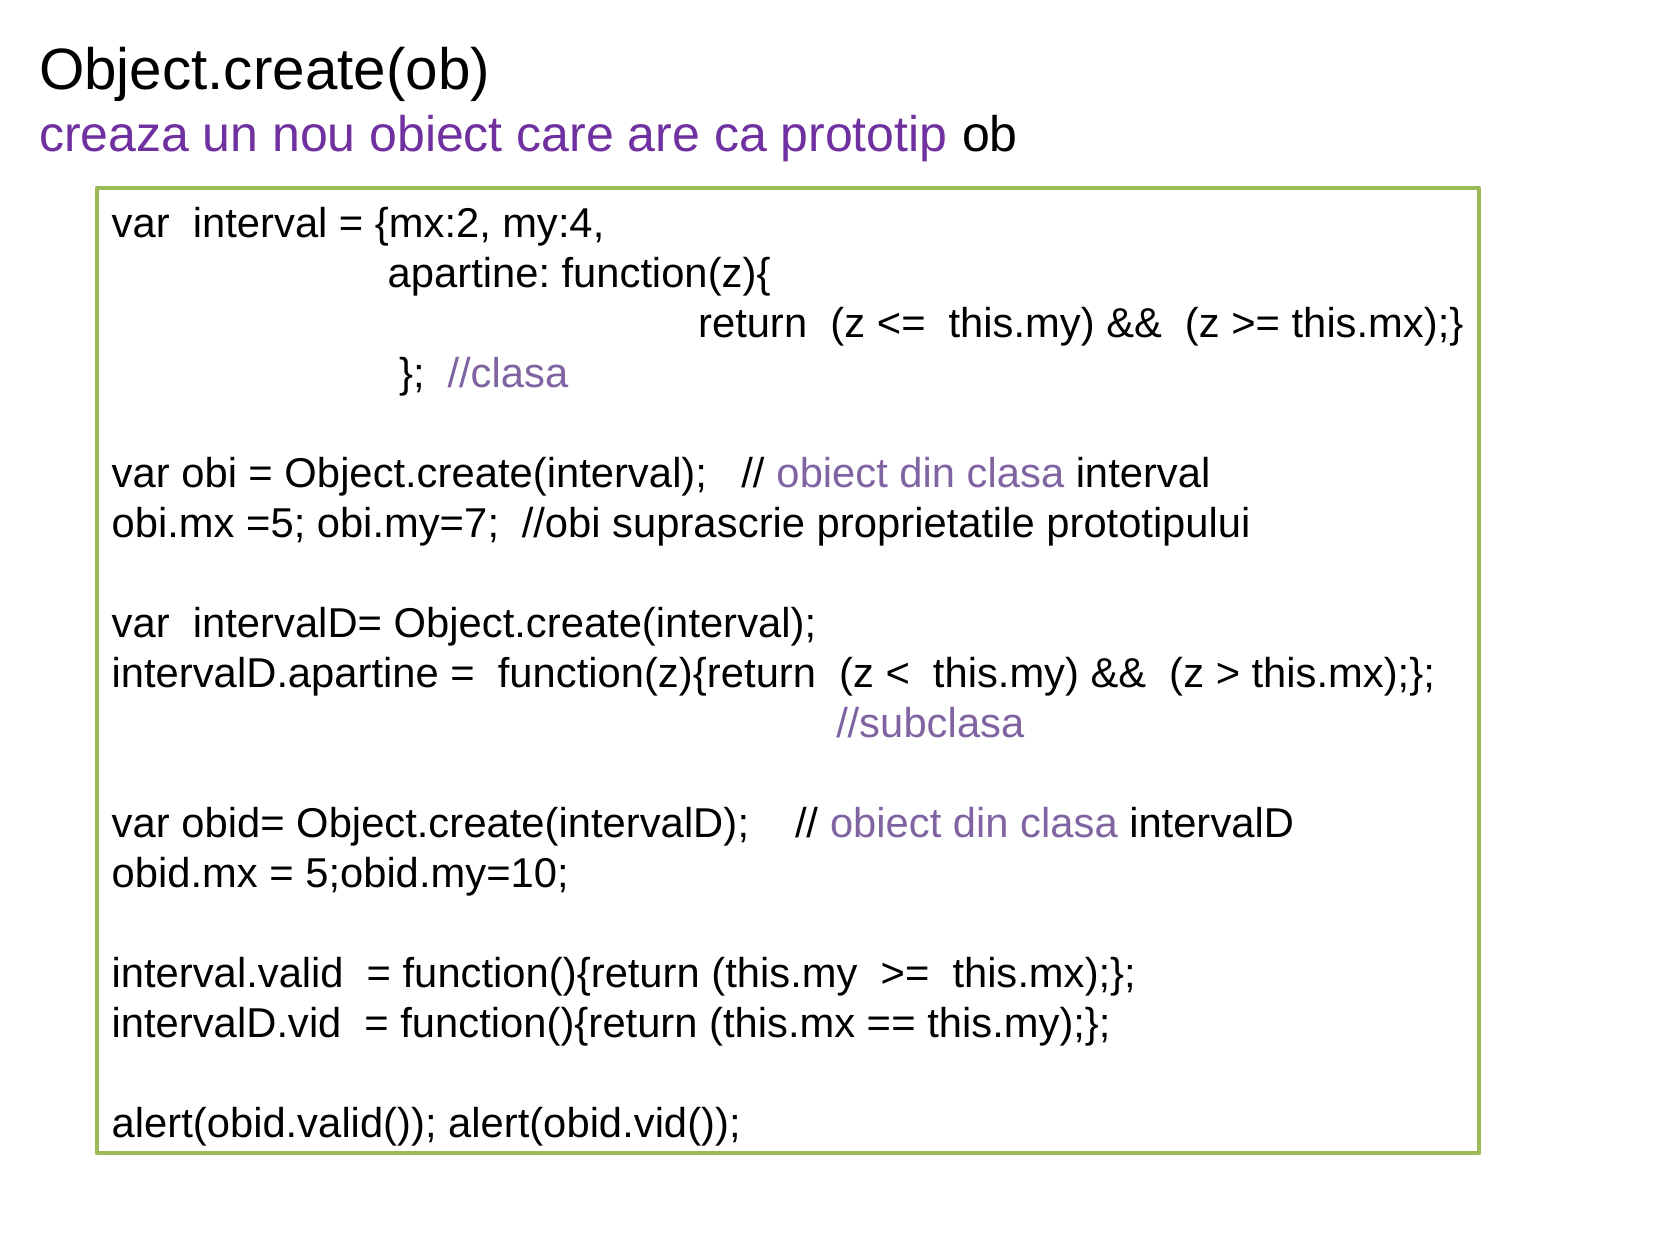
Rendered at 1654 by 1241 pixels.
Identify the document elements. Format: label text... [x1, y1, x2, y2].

text_box Object.create(ob) creaza un nou obiect care are ca prototip ob [24, 24, 1654, 719]
text_box var interval = {mx:2, my:4, apartine: function(z){ return (z <= this.my) && (z >= this.mx);} }; //clasa var obi = Object.create(interval); // obiect din clasa interval obi.mx =5; obi.my=7; //obi suprascrie proprietatile prototipului var intervalD= Object.create(interval); intervalD.apartine = function(z){return (z < this.my) && (z > this.mx);}; //subclasa var obid= Object.create(intervalD); // obiect din clasa intervalD obid.mx = 5;obid.my=10; interval.valid = function(){return (this.my >= this.mx);}; intervalD.vid = function(){return (this.mx == this.my);}; alert(obid.valid()); alert(obid.vid()); [96, 187, 1479, 1154]
